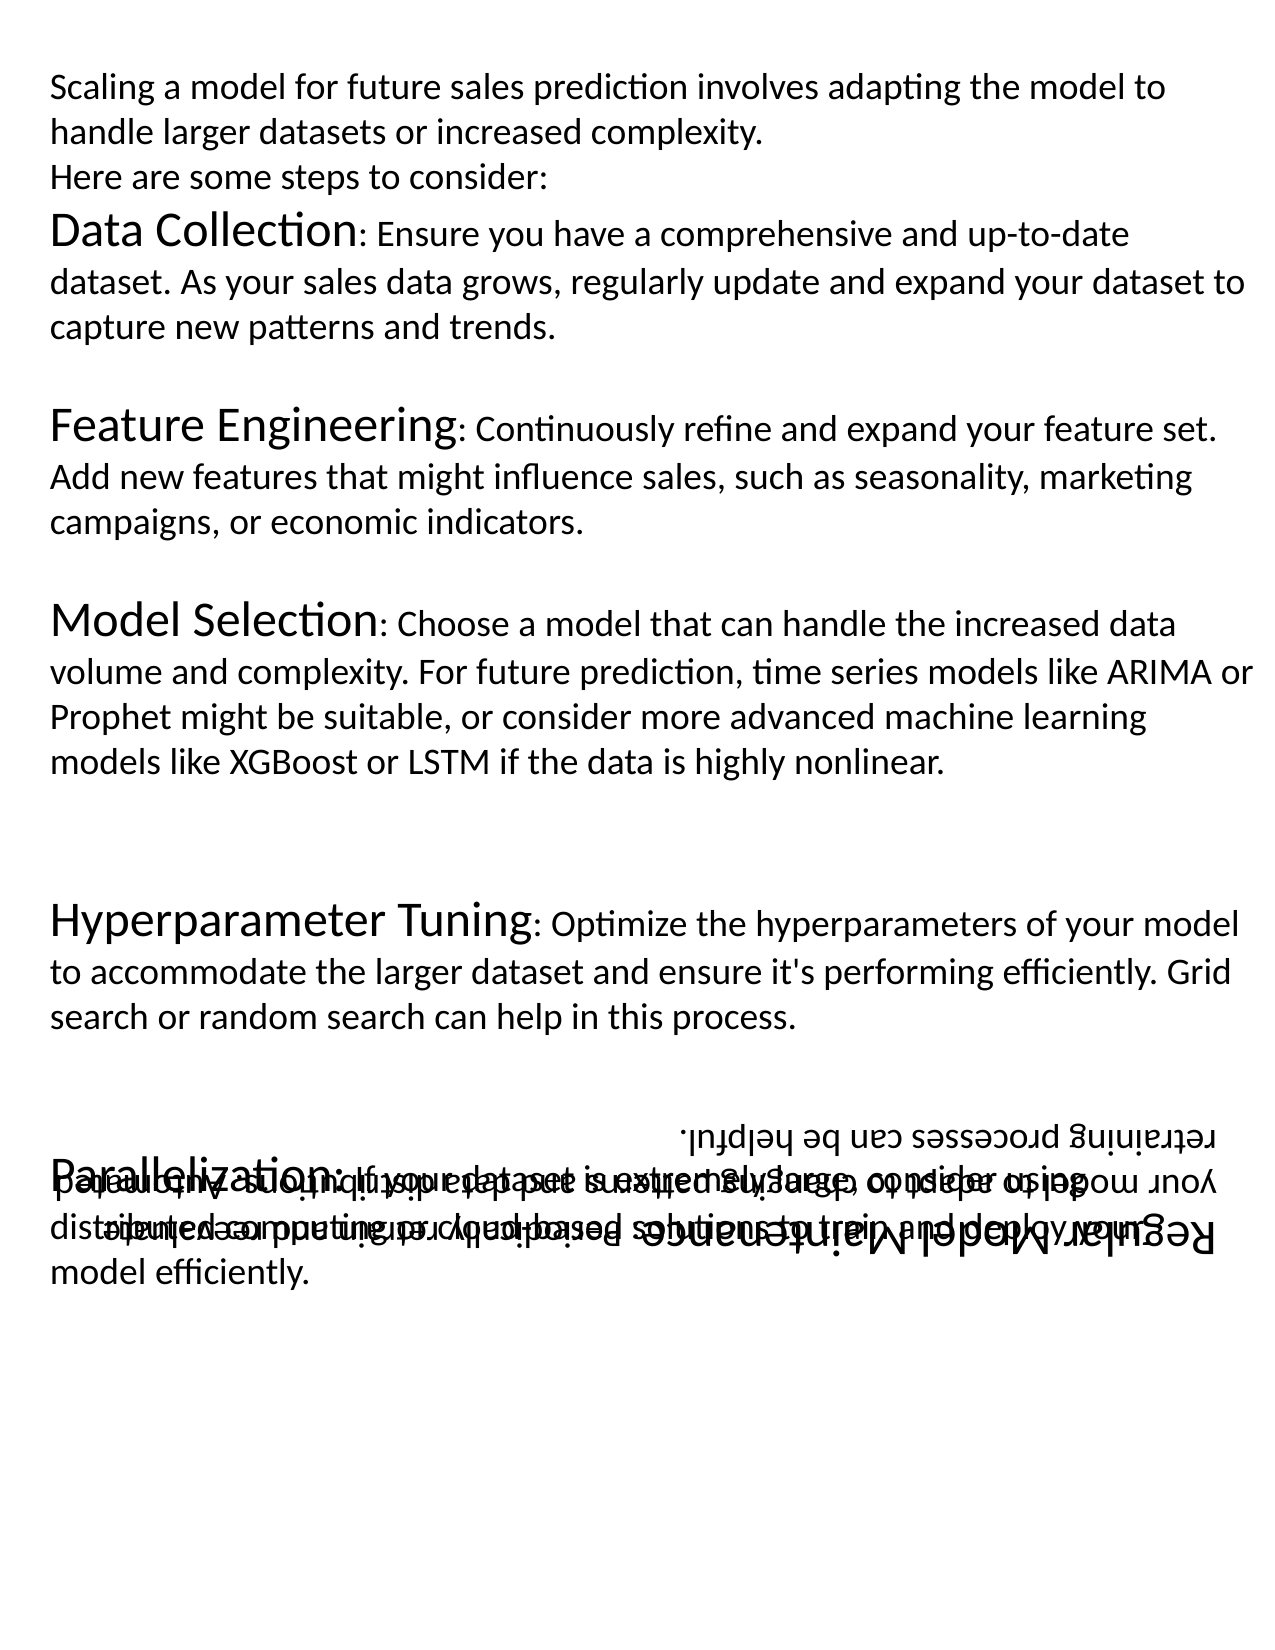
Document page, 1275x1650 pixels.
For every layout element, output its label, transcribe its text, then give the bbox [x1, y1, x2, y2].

text_box Scaling a model for future sales prediction involves adapting the model to handle larger datasets or increased complexity. Here are some steps to consider: Data Collection: Ensure you have a comprehensive and up-to-date dataset. As your sales data grows, regularly update and expand your dataset to capture new patterns and trends. Feature Engineering: Continuously refine and expand your feature set. Add new features that might influence sales, such as seasonality, marketing campaigns, or economic indicators. Model Selection: Choose a model that can handle the increased data volume and complexity. For future prediction, time series models like ARIMA or Prophet might be suitable, or consider more advanced machine learning models like XGBoost or LSTM if the data is highly nonlinear. Hyperparameter Tuning: Optimize the hyperparameters of your model to accommodate the larger dataset and ensure it's performing efficiently. Grid search or random search can help in this process. Parallelization: If your dataset is extremely large, consider using distributed computing or cloud-based solutions to train and deploy your model efficiently. [34, 54, 1273, 1312]
text_box Regular Model Maintenance: Periodically retrain and reevaluate your model to adapt to changing patterns and data distributions. Automated retraining processes can be helpful. [34, 1111, 1232, 1521]
